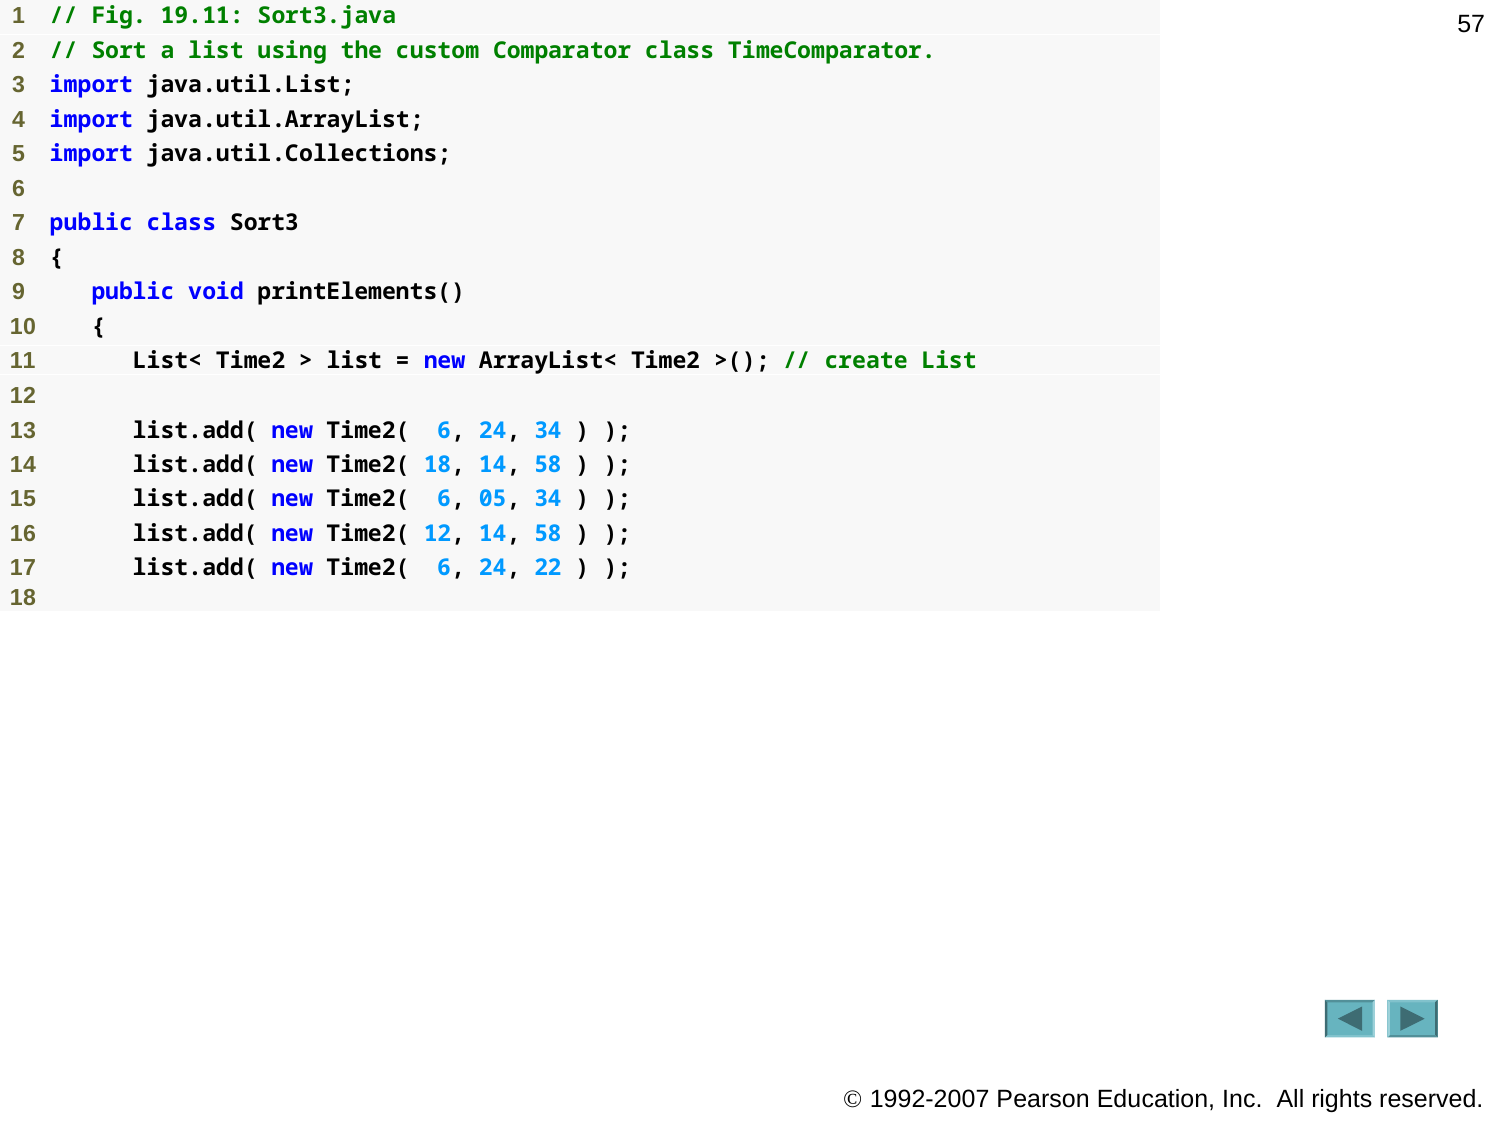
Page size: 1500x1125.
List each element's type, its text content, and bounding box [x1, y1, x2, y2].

text_box <number> [1164, 0, 1500, 79]
chart [0, 0, 1164, 669]
